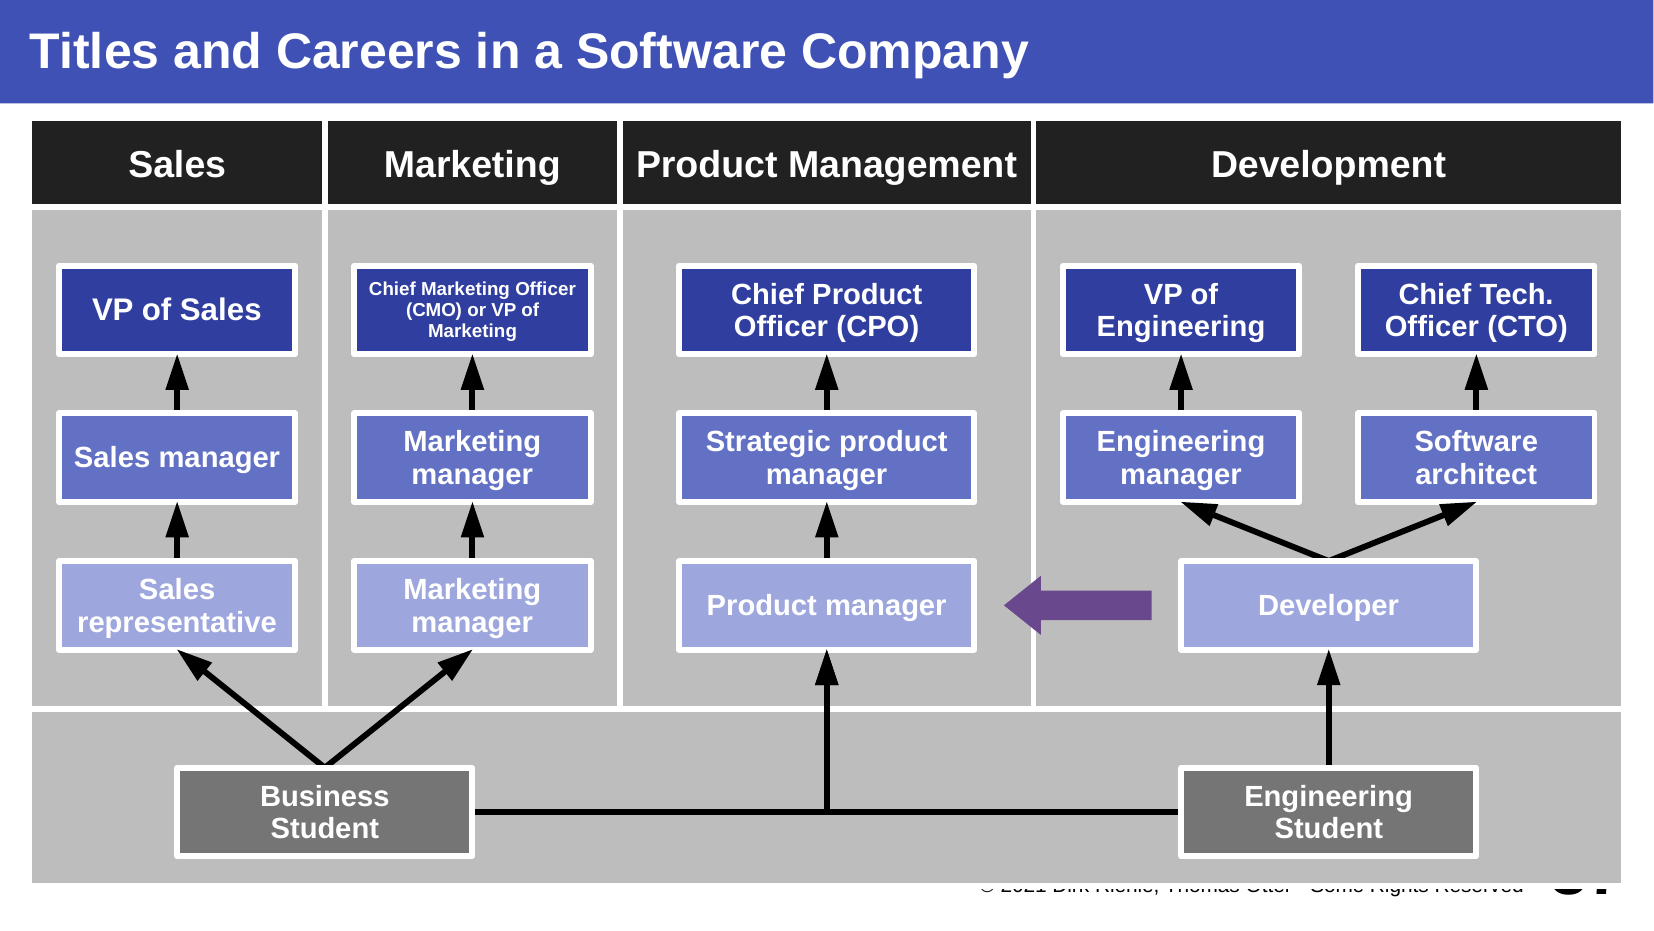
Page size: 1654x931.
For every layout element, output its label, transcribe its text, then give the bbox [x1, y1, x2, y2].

text_box Chief Product Officer (CPO) [679, 265, 975, 355]
text_box Product manager [679, 561, 975, 650]
title Titles and Careers in a Software Company [0, 0, 1654, 104]
text_box [29, 207, 1625, 886]
text_box Development [1034, 118, 1625, 207]
text_box Chief Tech. Officer (CTO) [1358, 265, 1595, 355]
text_box Product Management [621, 118, 1034, 207]
text_box ... [206, 381, 324, 533]
text_box Developer [1181, 561, 1477, 650]
text_box Business Student [177, 767, 473, 857]
text_box Marketing [324, 118, 621, 207]
text_box VP of Sales [59, 265, 296, 355]
text_box Sales representative [59, 561, 296, 650]
text_box Engineering manager [1062, 413, 1300, 502]
text_box Marketing manager [354, 561, 591, 650]
text_box Chief Marketing Officer (CMO) or VP of Marketing [354, 265, 591, 355]
text_box Strategic product manager [679, 413, 975, 502]
text_box VP of Engineering [1062, 265, 1300, 355]
text_box Sales manager [59, 413, 296, 502]
text_box Software architect [1358, 413, 1595, 502]
text_box Engineering Student [1181, 767, 1477, 857]
text_box Sales [29, 118, 324, 207]
text_box Marketing manager [354, 413, 591, 502]
